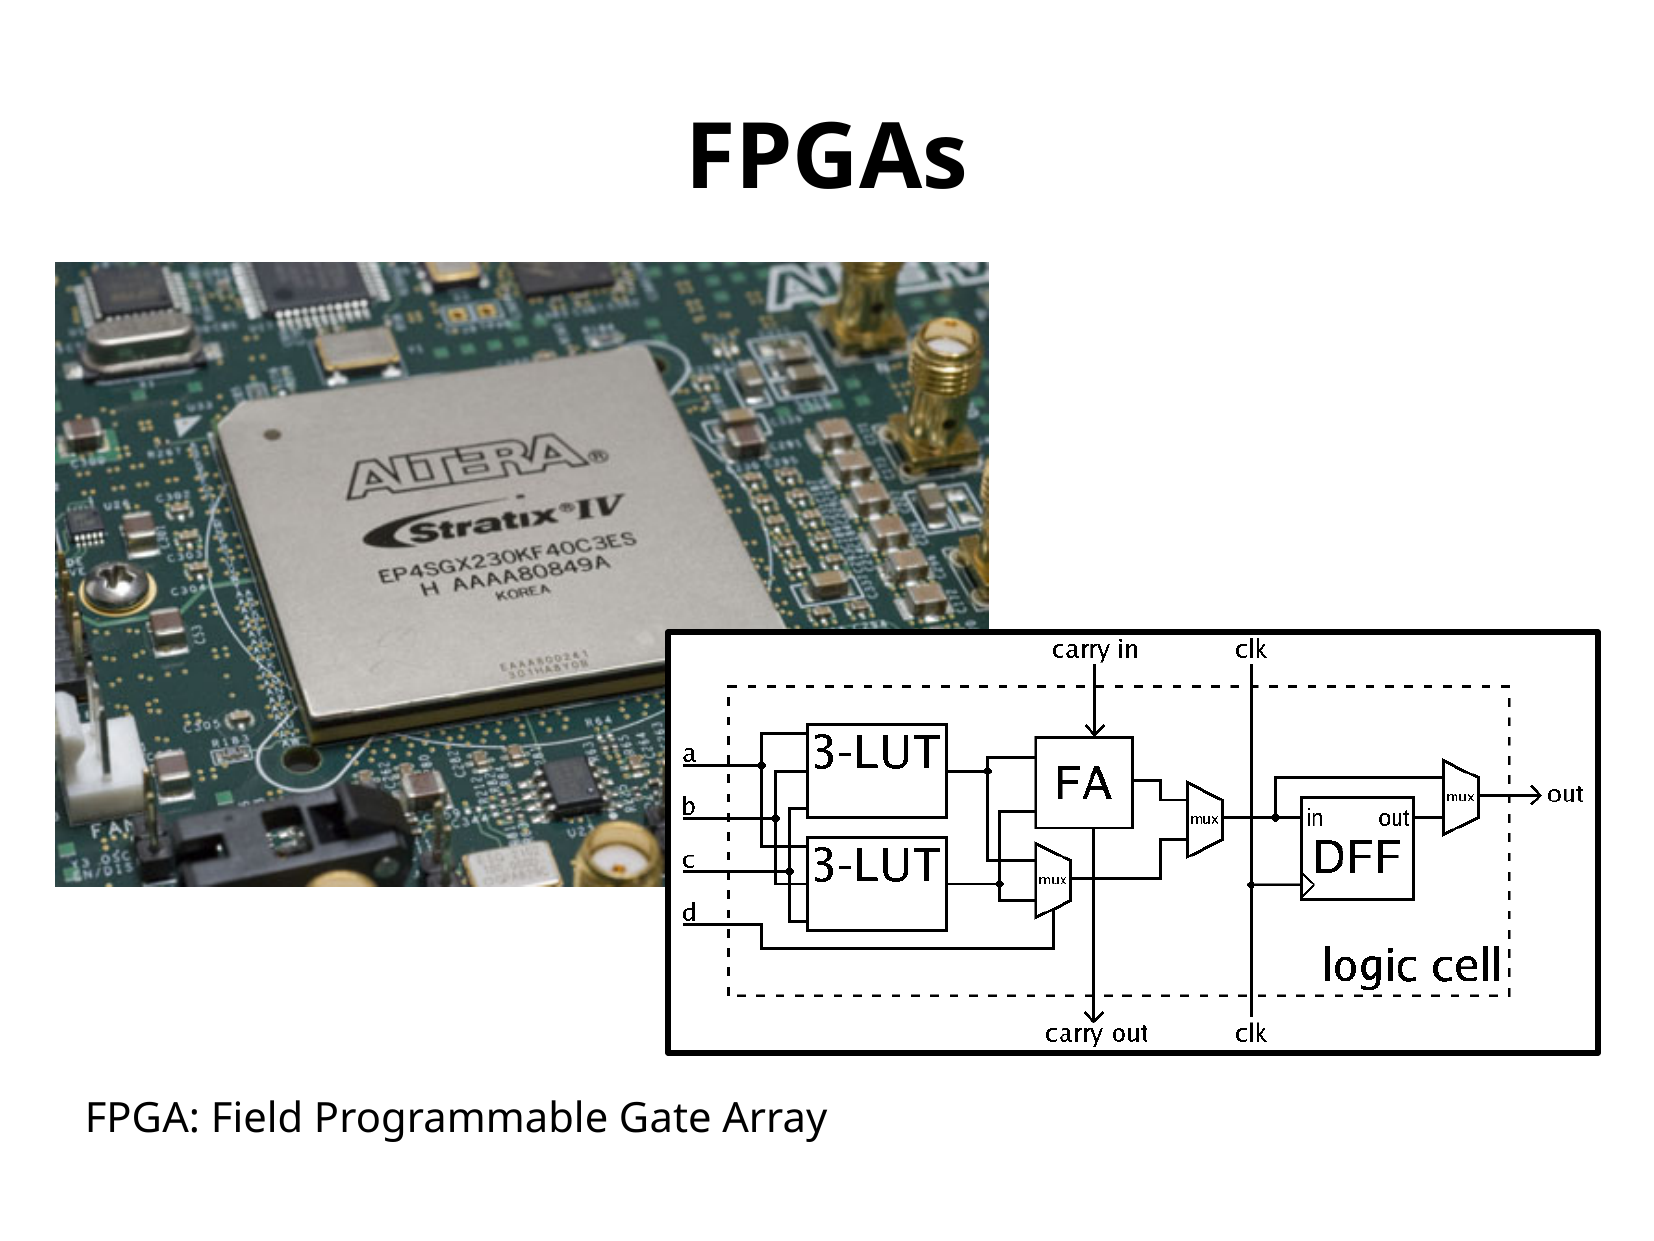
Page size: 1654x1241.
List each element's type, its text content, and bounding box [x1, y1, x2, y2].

title FPGAs [82, 49, 1571, 257]
picture [671, 635, 1595, 1051]
list FPGA: Field Programmable Gate Array [84, 1087, 1573, 1201]
picture [55, 262, 989, 887]
